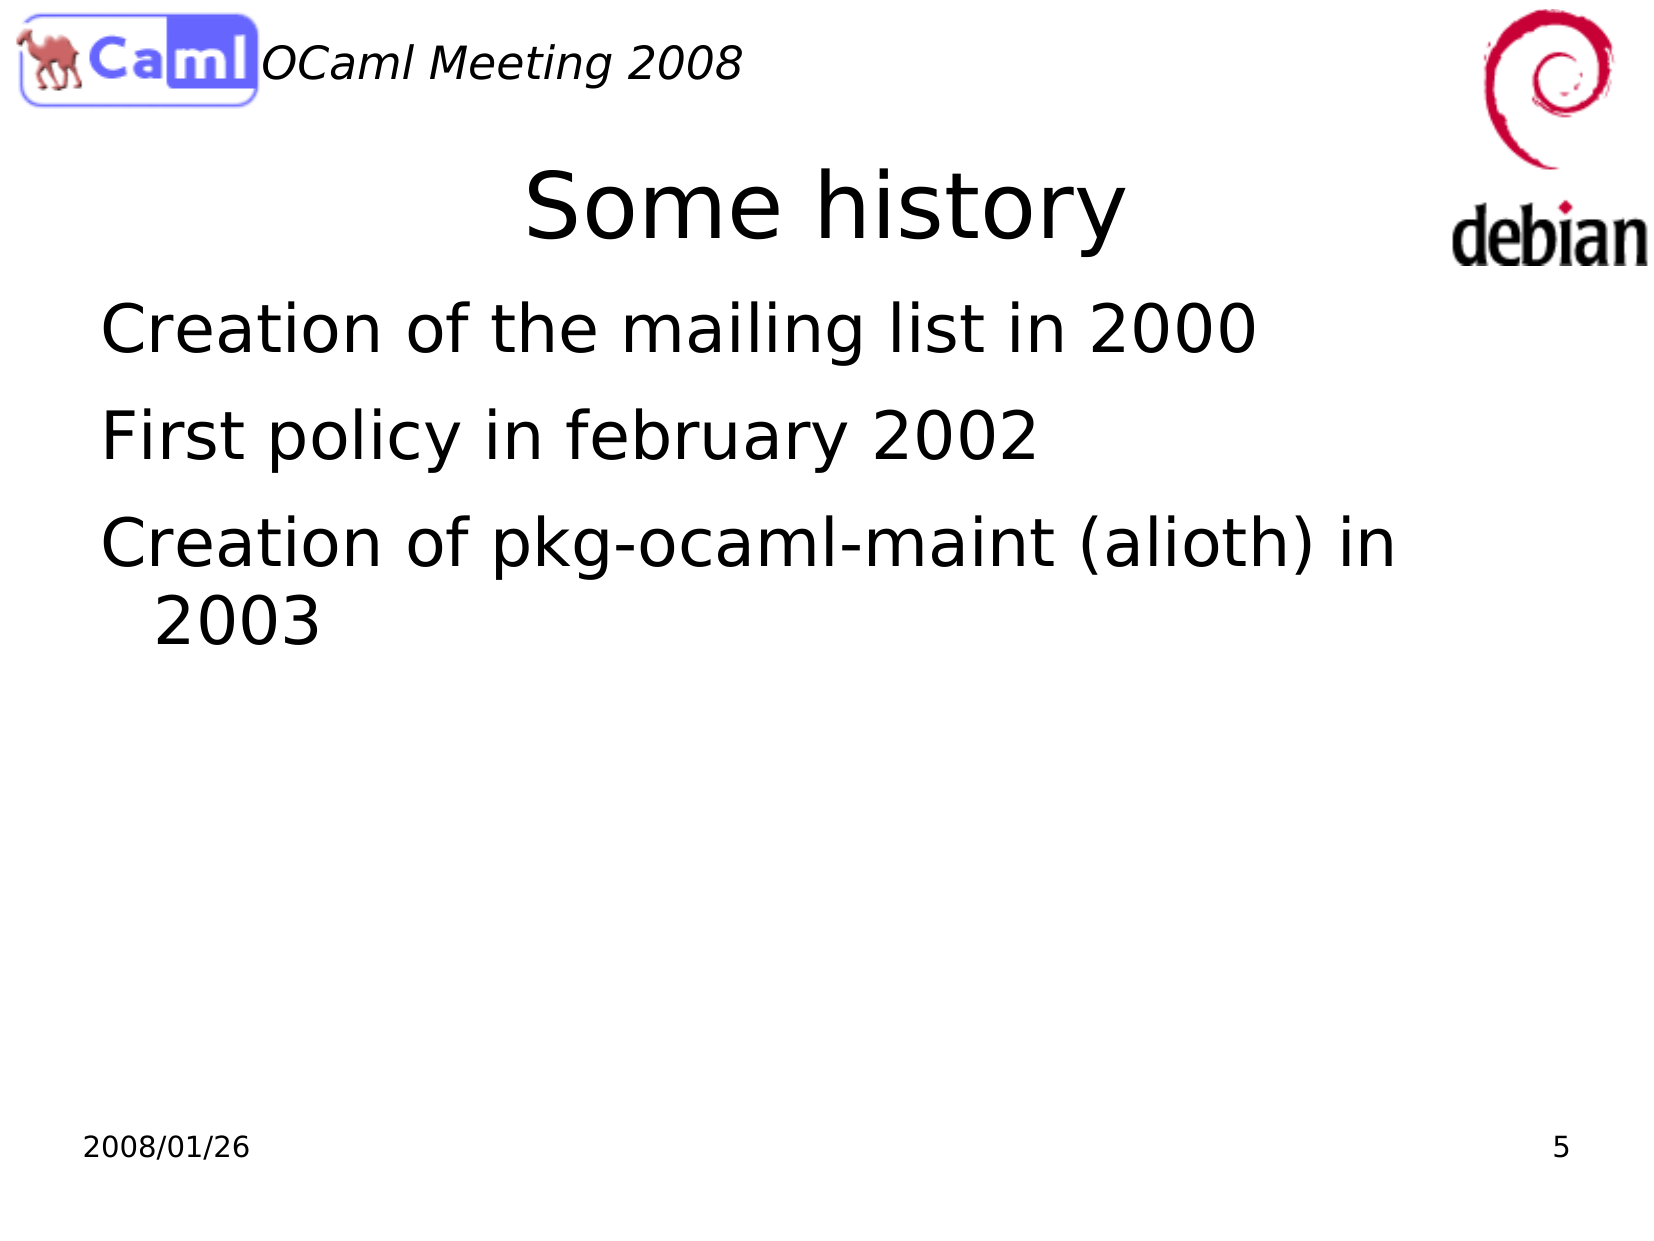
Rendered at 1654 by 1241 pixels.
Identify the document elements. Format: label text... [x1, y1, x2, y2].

list Creation of the mailing list in 2000 First policy in february 2002 Creation of pkg-ocaml-maint (alioth) in 2003 [82, 290, 1571, 1109]
picture [13, 3, 266, 119]
picture [1445, 9, 1654, 266]
title Some history [82, 118, 1571, 290]
